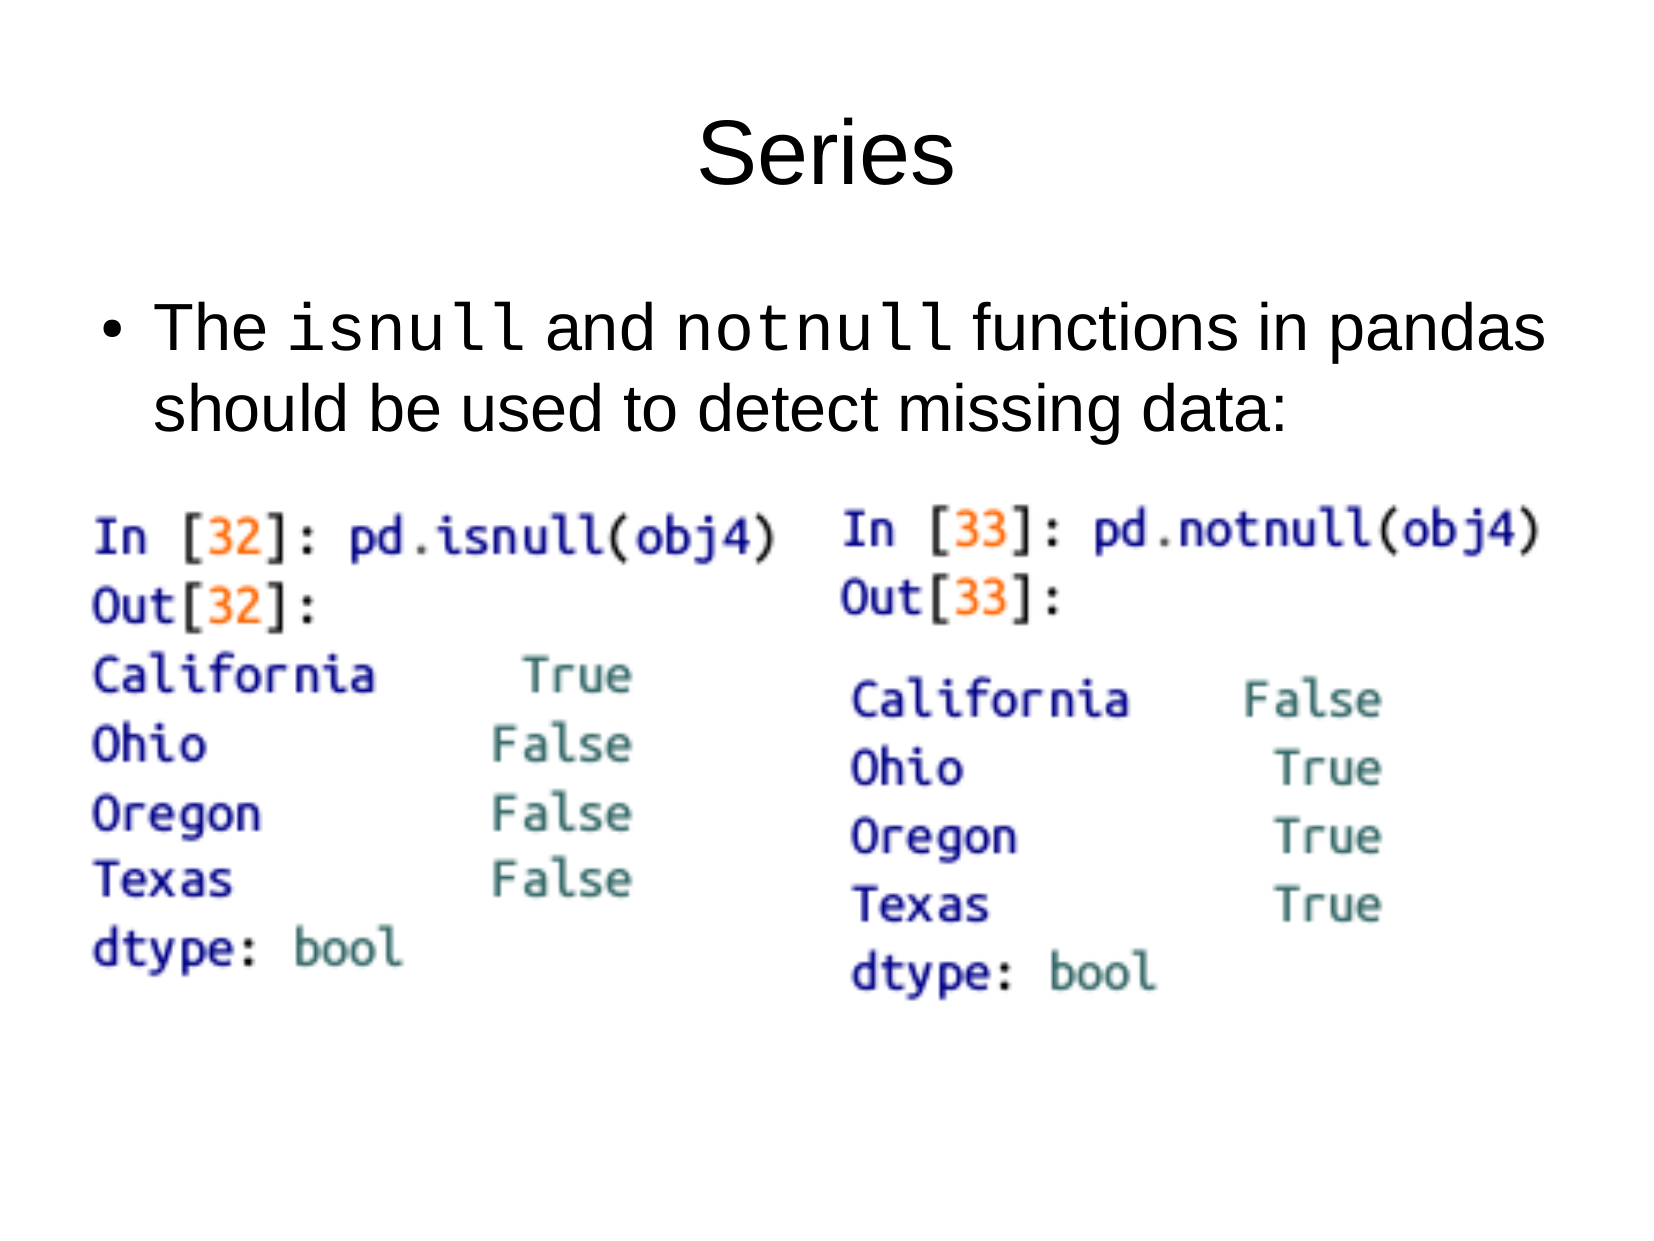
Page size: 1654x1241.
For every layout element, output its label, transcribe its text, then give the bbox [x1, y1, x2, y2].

picture [83, 479, 796, 1006]
title Series [82, 49, 1571, 257]
picture [825, 479, 1577, 1025]
list The isnull and notnull functions in pandas should be used to detect missing data: [82, 290, 1571, 1010]
